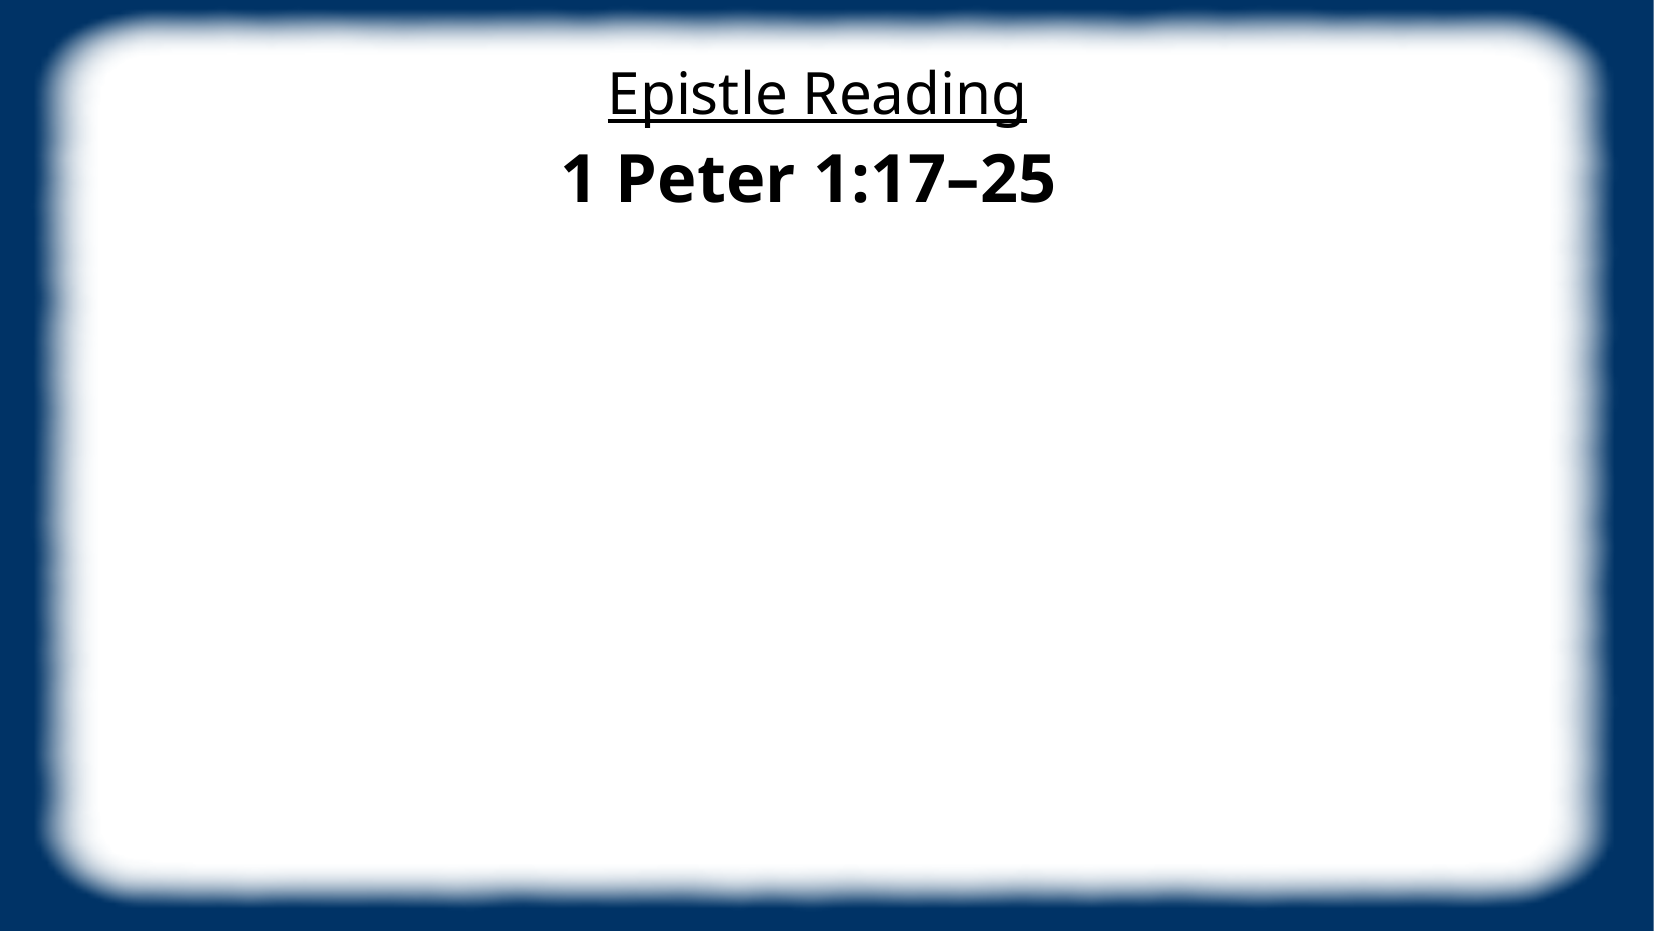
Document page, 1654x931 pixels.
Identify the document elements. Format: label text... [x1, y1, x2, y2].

text_box Epistle Reading 1 Peter 1:17–25 [90, 45, 1546, 226]
picture [0, 0, 1654, 931]
